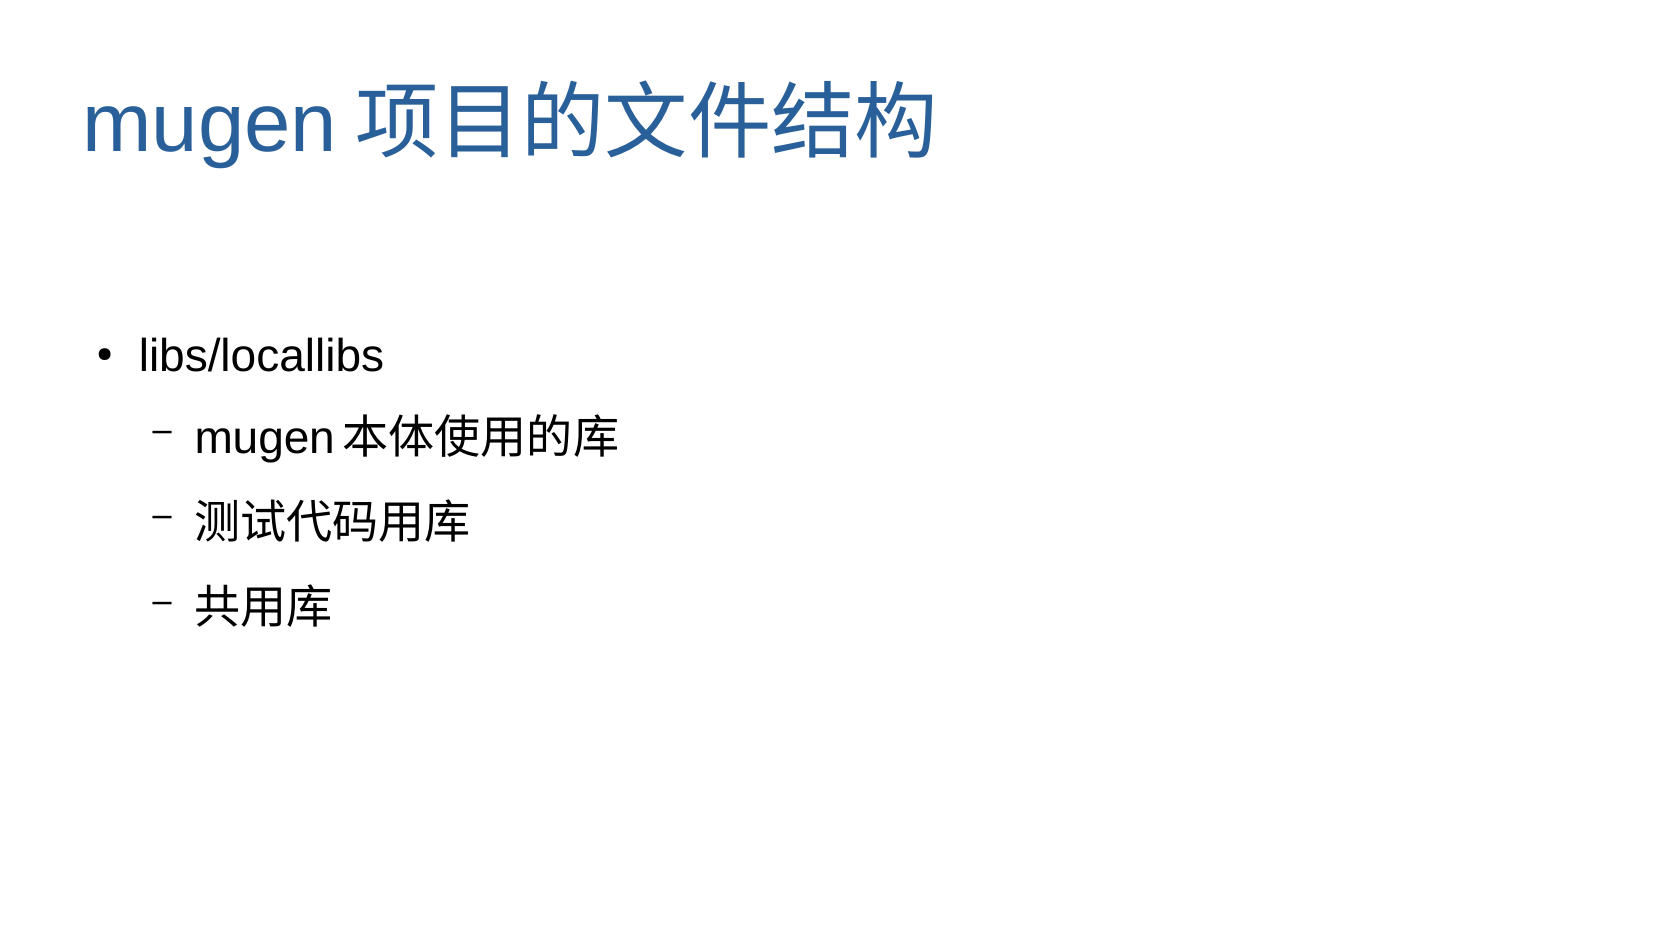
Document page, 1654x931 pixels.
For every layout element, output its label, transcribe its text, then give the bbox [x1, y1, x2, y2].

title mugen项目的文件结构 [82, 37, 1571, 193]
list libs/locallibs mugen本体使用的库 测试代码用库 共用库 [82, 330, 1571, 638]
